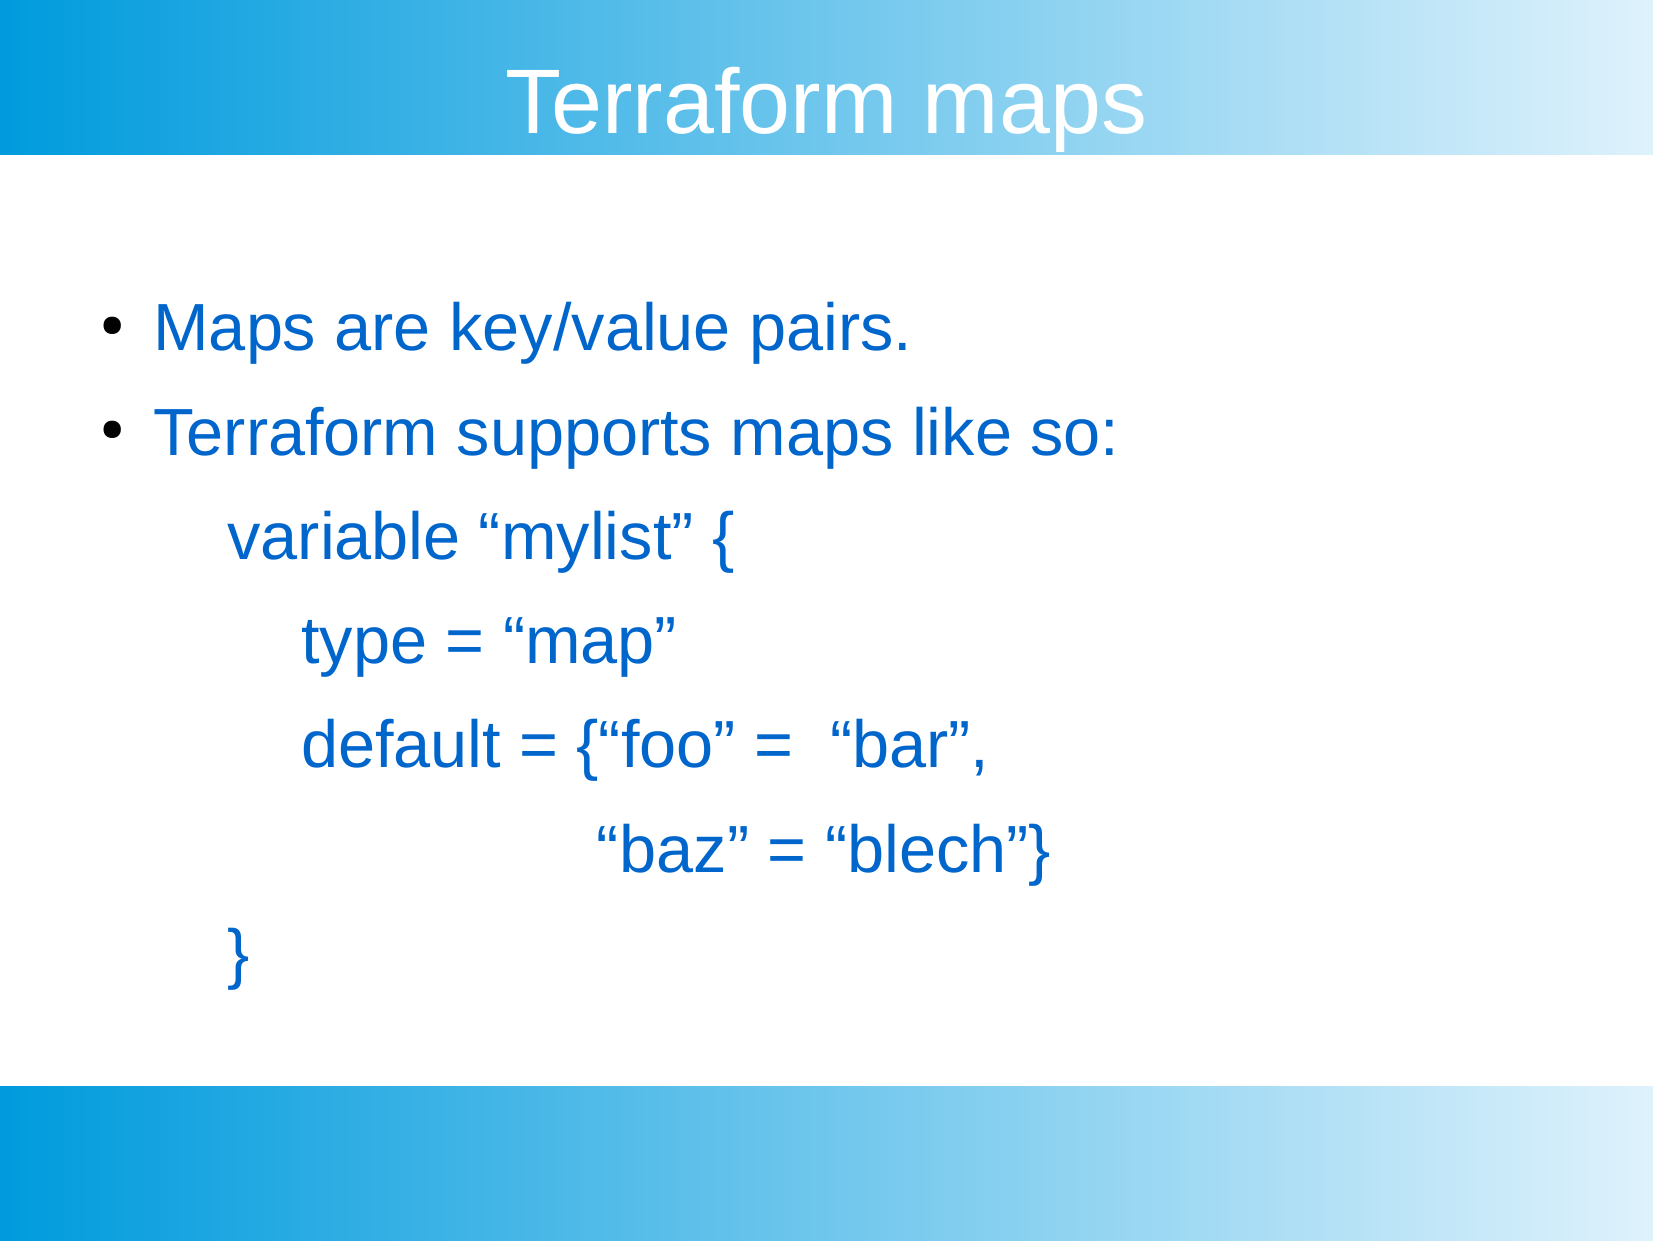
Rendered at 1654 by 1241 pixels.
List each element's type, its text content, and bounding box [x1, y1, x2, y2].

list Maps are key/value pairs. Terraform supports maps like so: variable “mylist” { type = “map” default = {“foo” = “bar”, “baz” = “blech”} } [82, 290, 1571, 1010]
title Terraform maps [82, 49, 1571, 155]
